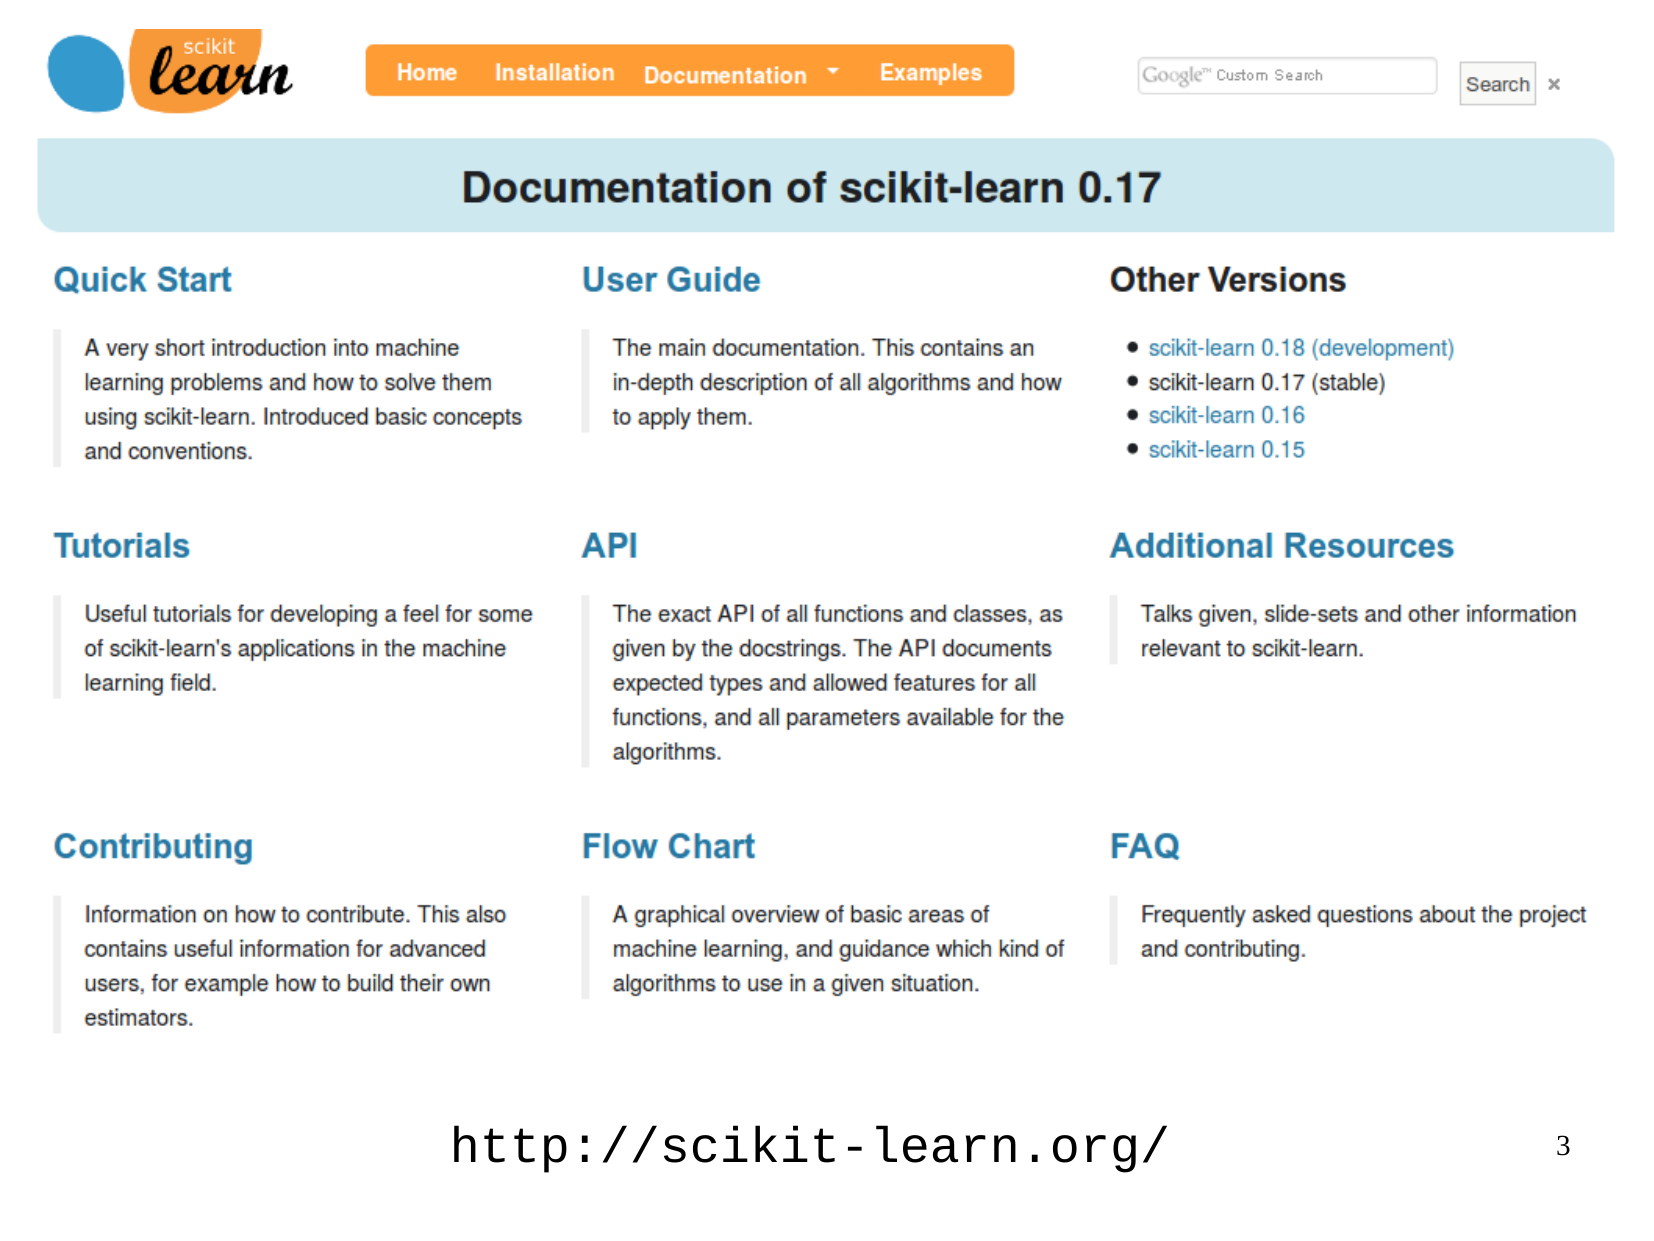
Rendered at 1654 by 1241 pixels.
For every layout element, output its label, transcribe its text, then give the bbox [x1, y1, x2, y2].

picture [30, 29, 1624, 1076]
text_box http://scikit-learn.org/ [435, 1113, 1185, 1186]
